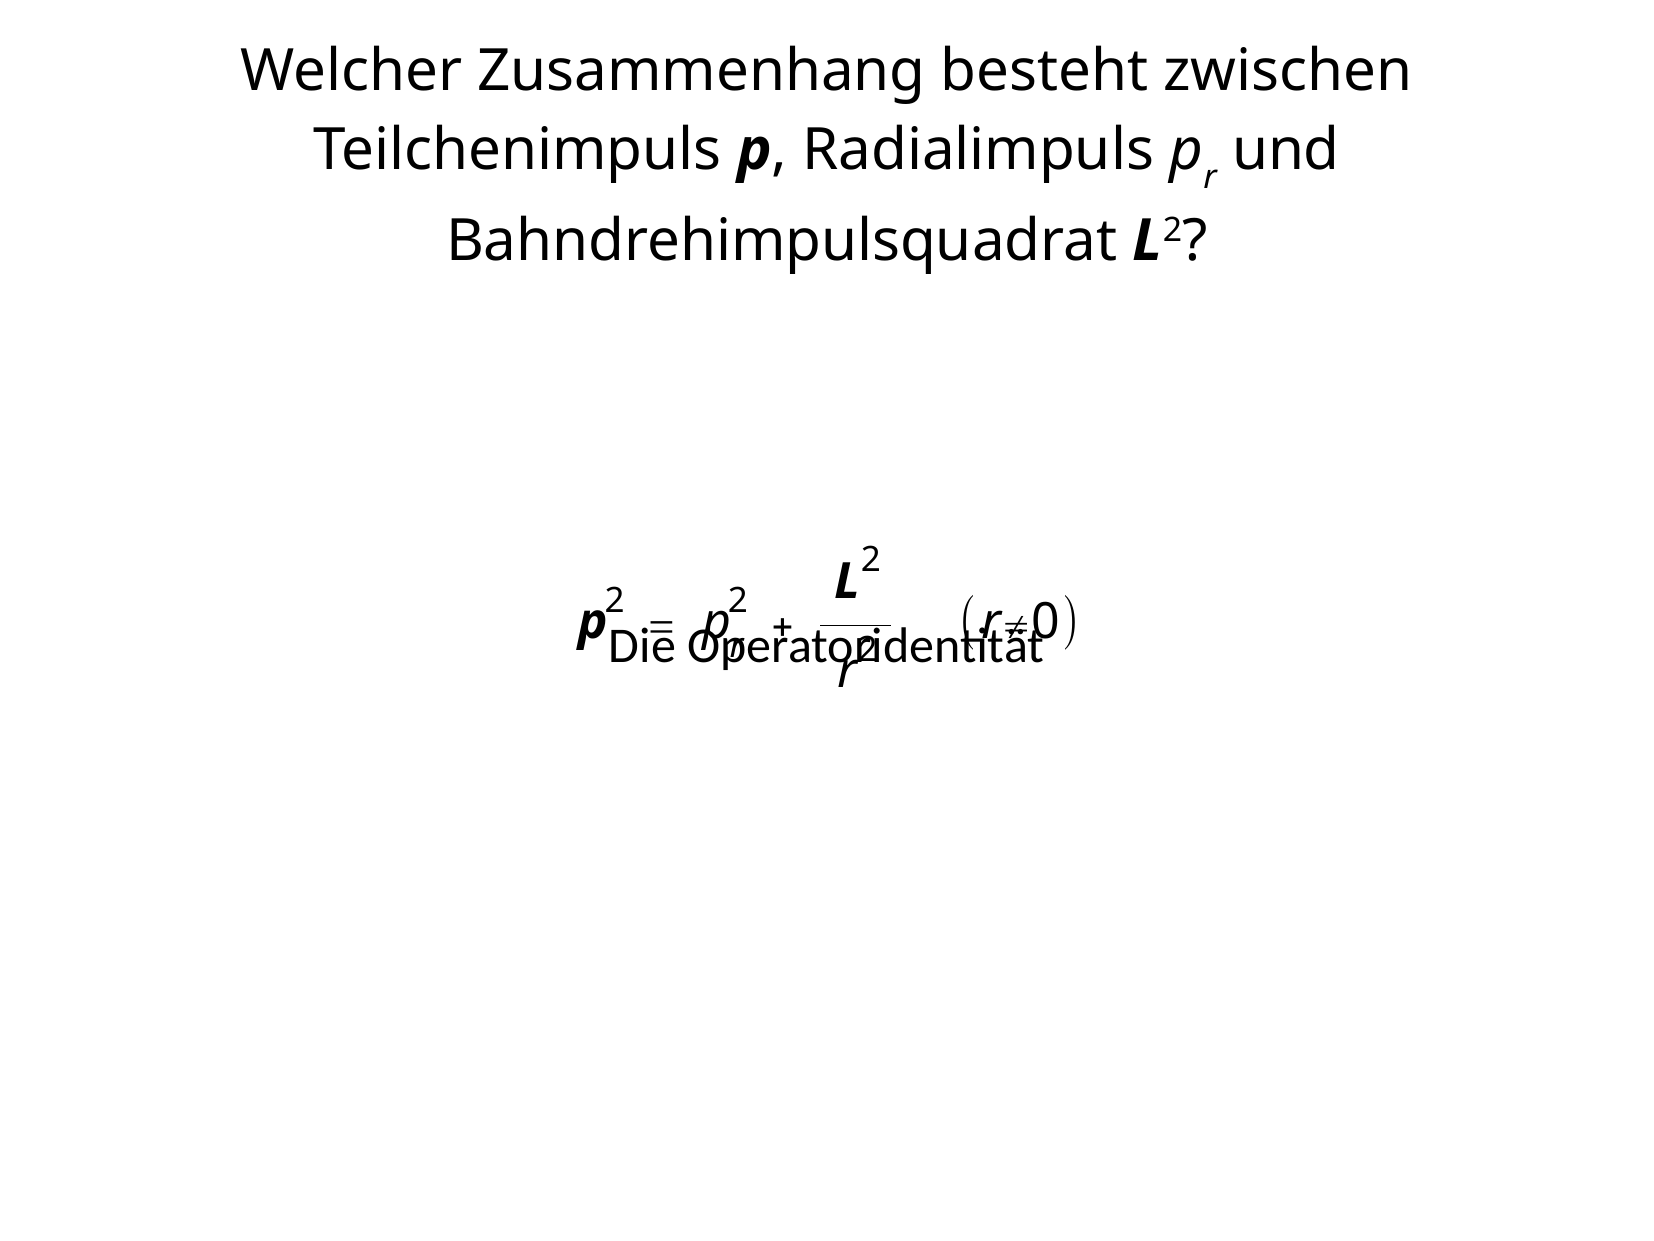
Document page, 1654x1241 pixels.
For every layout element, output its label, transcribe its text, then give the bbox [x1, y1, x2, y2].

subtitle Die Operatoridentität [82, 290, 1571, 1010]
title Welcher Zusammenhang besteht zwischen Teilchenimpuls p, Radialimpuls pr und Bahndrehimpulsquadrat L2? [82, 49, 1571, 257]
chart [568, 539, 1085, 702]
